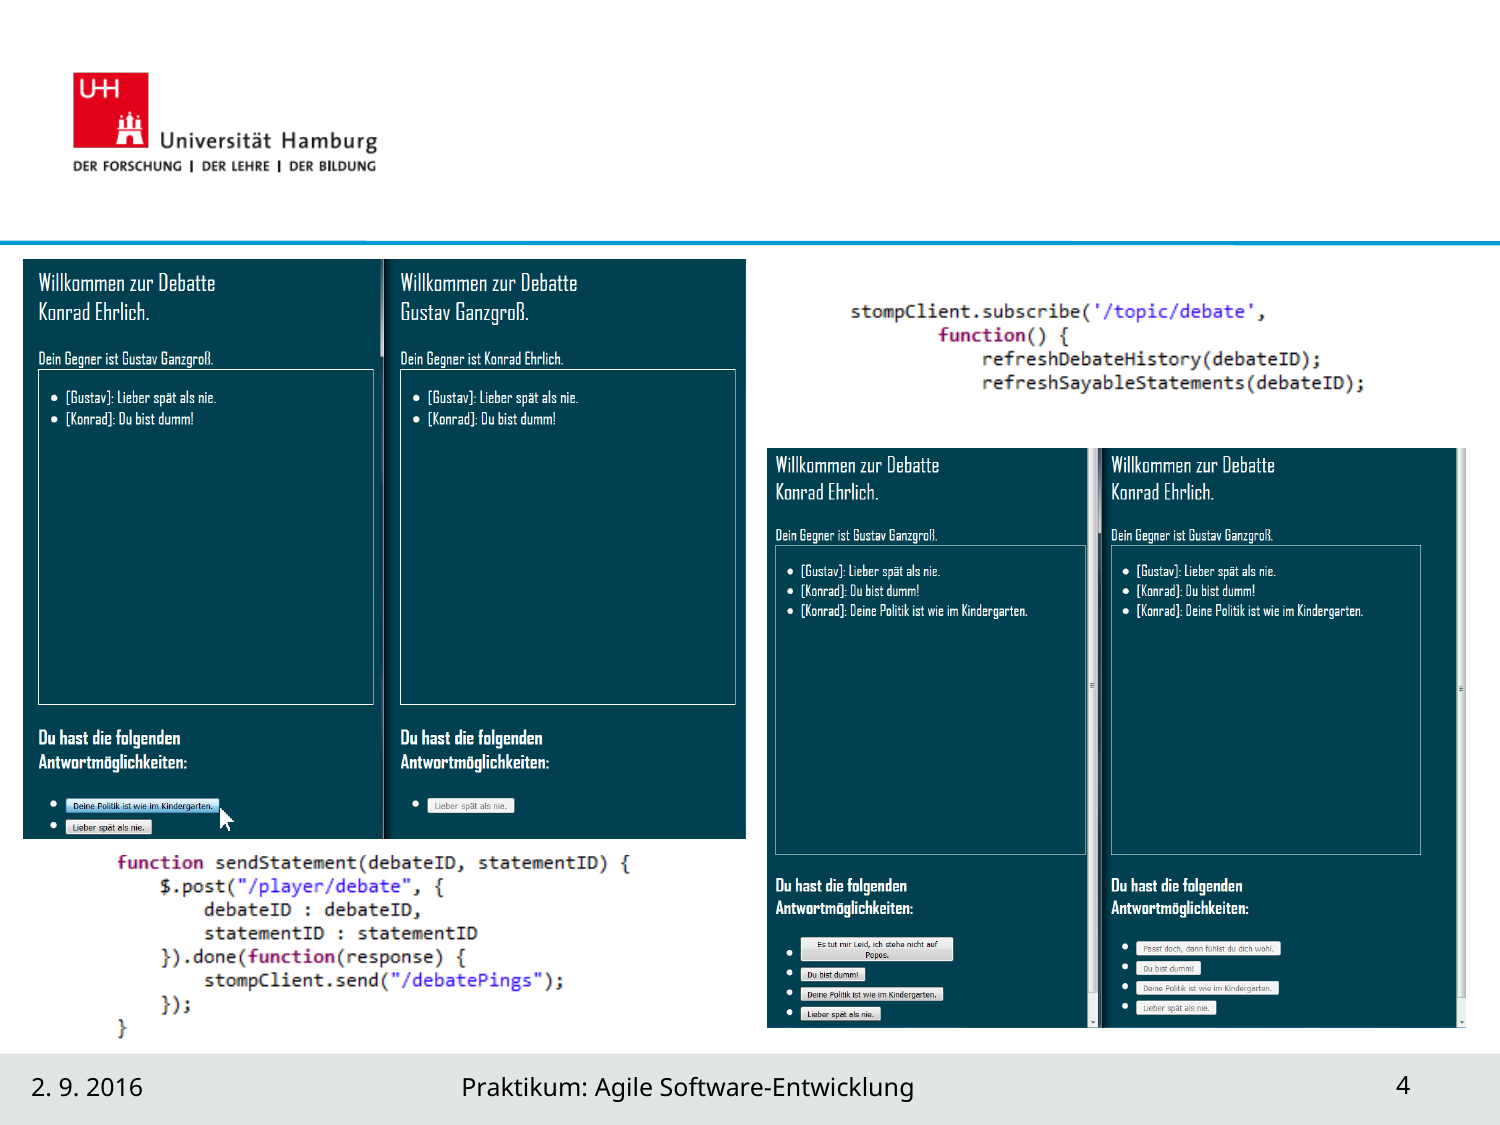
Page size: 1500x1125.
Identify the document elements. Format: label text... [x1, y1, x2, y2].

picture [515, 760, 523, 768]
picture [910, 565, 916, 575]
picture [1185, 484, 1189, 499]
picture [458, 280, 464, 290]
picture [118, 280, 123, 290]
picture [904, 906, 912, 913]
picture [1143, 904, 1158, 914]
picture [1137, 942, 1280, 955]
picture [838, 901, 860, 916]
picture [442, 357, 451, 367]
picture [152, 760, 157, 768]
picture [816, 609, 827, 615]
picture [158, 730, 163, 744]
picture [796, 879, 805, 891]
picture [476, 755, 488, 772]
picture [65, 274, 69, 290]
picture [800, 457, 804, 472]
picture [876, 534, 884, 540]
picture [863, 901, 878, 913]
picture [801, 968, 865, 981]
picture [849, 463, 854, 471]
picture [129, 755, 149, 768]
picture [66, 799, 219, 812]
picture [402, 730, 417, 744]
text_box <Foliennummer> [1372, 1056, 1425, 1117]
picture [499, 755, 504, 768]
picture [816, 589, 827, 595]
picture [485, 730, 542, 748]
picture [1233, 884, 1242, 891]
picture [435, 760, 447, 768]
picture [1264, 609, 1273, 615]
picture [902, 605, 907, 615]
picture [777, 901, 790, 913]
picture [150, 736, 155, 744]
picture [553, 353, 560, 364]
picture [142, 736, 147, 744]
picture [49, 760, 54, 768]
picture [41, 755, 46, 767]
picture [403, 275, 411, 290]
picture [1137, 982, 1278, 994]
picture [1147, 881, 1155, 891]
picture [1117, 879, 1126, 891]
picture [166, 736, 179, 744]
picture [866, 585, 870, 595]
picture [221, 811, 231, 826]
picture [77, 733, 87, 744]
picture [853, 879, 865, 891]
picture [177, 760, 182, 768]
picture [424, 760, 432, 768]
picture [865, 884, 869, 895]
picture [97, 760, 103, 768]
picture [41, 275, 49, 290]
text_box 2. 9. 2016 [31, 1056, 177, 1117]
picture [948, 609, 957, 615]
picture [897, 884, 906, 891]
picture [826, 879, 835, 891]
picture [815, 881, 820, 891]
picture [1457, 448, 1466, 1028]
picture [480, 280, 486, 290]
picture [88, 757, 94, 768]
picture [1204, 463, 1209, 472]
picture [798, 904, 823, 914]
picture [1200, 884, 1208, 895]
picture [83, 357, 89, 364]
picture [1236, 906, 1244, 913]
picture [106, 755, 126, 772]
picture [1003, 609, 1011, 615]
picture [1351, 609, 1359, 615]
picture [861, 609, 872, 615]
picture [510, 280, 515, 290]
picture [914, 534, 920, 543]
picture [134, 736, 139, 748]
picture [122, 730, 131, 744]
picture [456, 730, 473, 744]
picture [546, 391, 550, 402]
picture [468, 757, 473, 768]
picture [1088, 448, 1104, 1028]
picture [1121, 904, 1129, 913]
picture [1166, 879, 1174, 891]
picture [179, 274, 184, 290]
picture [801, 988, 943, 1000]
picture [427, 274, 431, 290]
picture [1152, 589, 1163, 595]
picture [411, 760, 416, 768]
text_box Praktikum: Agile Software-Entwicklung [223, 1056, 1372, 1117]
picture [801, 1007, 880, 1020]
picture [507, 755, 512, 768]
picture [60, 730, 74, 744]
picture [62, 760, 85, 768]
picture [781, 879, 791, 891]
picture [1174, 904, 1178, 914]
picture [539, 352, 544, 364]
picture [1194, 609, 1205, 615]
picture [1235, 589, 1242, 595]
picture [541, 274, 546, 290]
picture [403, 755, 408, 767]
picture [1132, 879, 1137, 891]
picture [1152, 609, 1163, 615]
picture [994, 609, 1000, 618]
picture [40, 730, 55, 744]
picture [184, 391, 188, 402]
picture [82, 417, 94, 424]
picture [529, 417, 542, 424]
picture [66, 820, 151, 834]
picture [1137, 1001, 1216, 1014]
picture [1189, 879, 1197, 891]
picture [841, 299, 1371, 402]
picture [1211, 879, 1230, 891]
picture [861, 565, 870, 575]
picture [1137, 962, 1200, 974]
picture [118, 855, 639, 1040]
picture [450, 757, 465, 768]
picture [166, 417, 172, 424]
picture [1113, 457, 1118, 470]
picture [1133, 906, 1140, 913]
picture [428, 799, 514, 812]
picture [929, 609, 940, 615]
picture [136, 413, 143, 424]
picture [872, 879, 891, 891]
picture [444, 417, 456, 424]
picture [1181, 901, 1192, 917]
picture [1250, 534, 1255, 543]
picture [801, 938, 953, 961]
picture [166, 357, 183, 364]
picture [531, 760, 536, 768]
picture [93, 730, 111, 744]
picture [423, 730, 436, 744]
picture [381, 259, 387, 839]
picture [777, 457, 786, 469]
picture [539, 760, 544, 768]
picture [439, 733, 449, 744]
